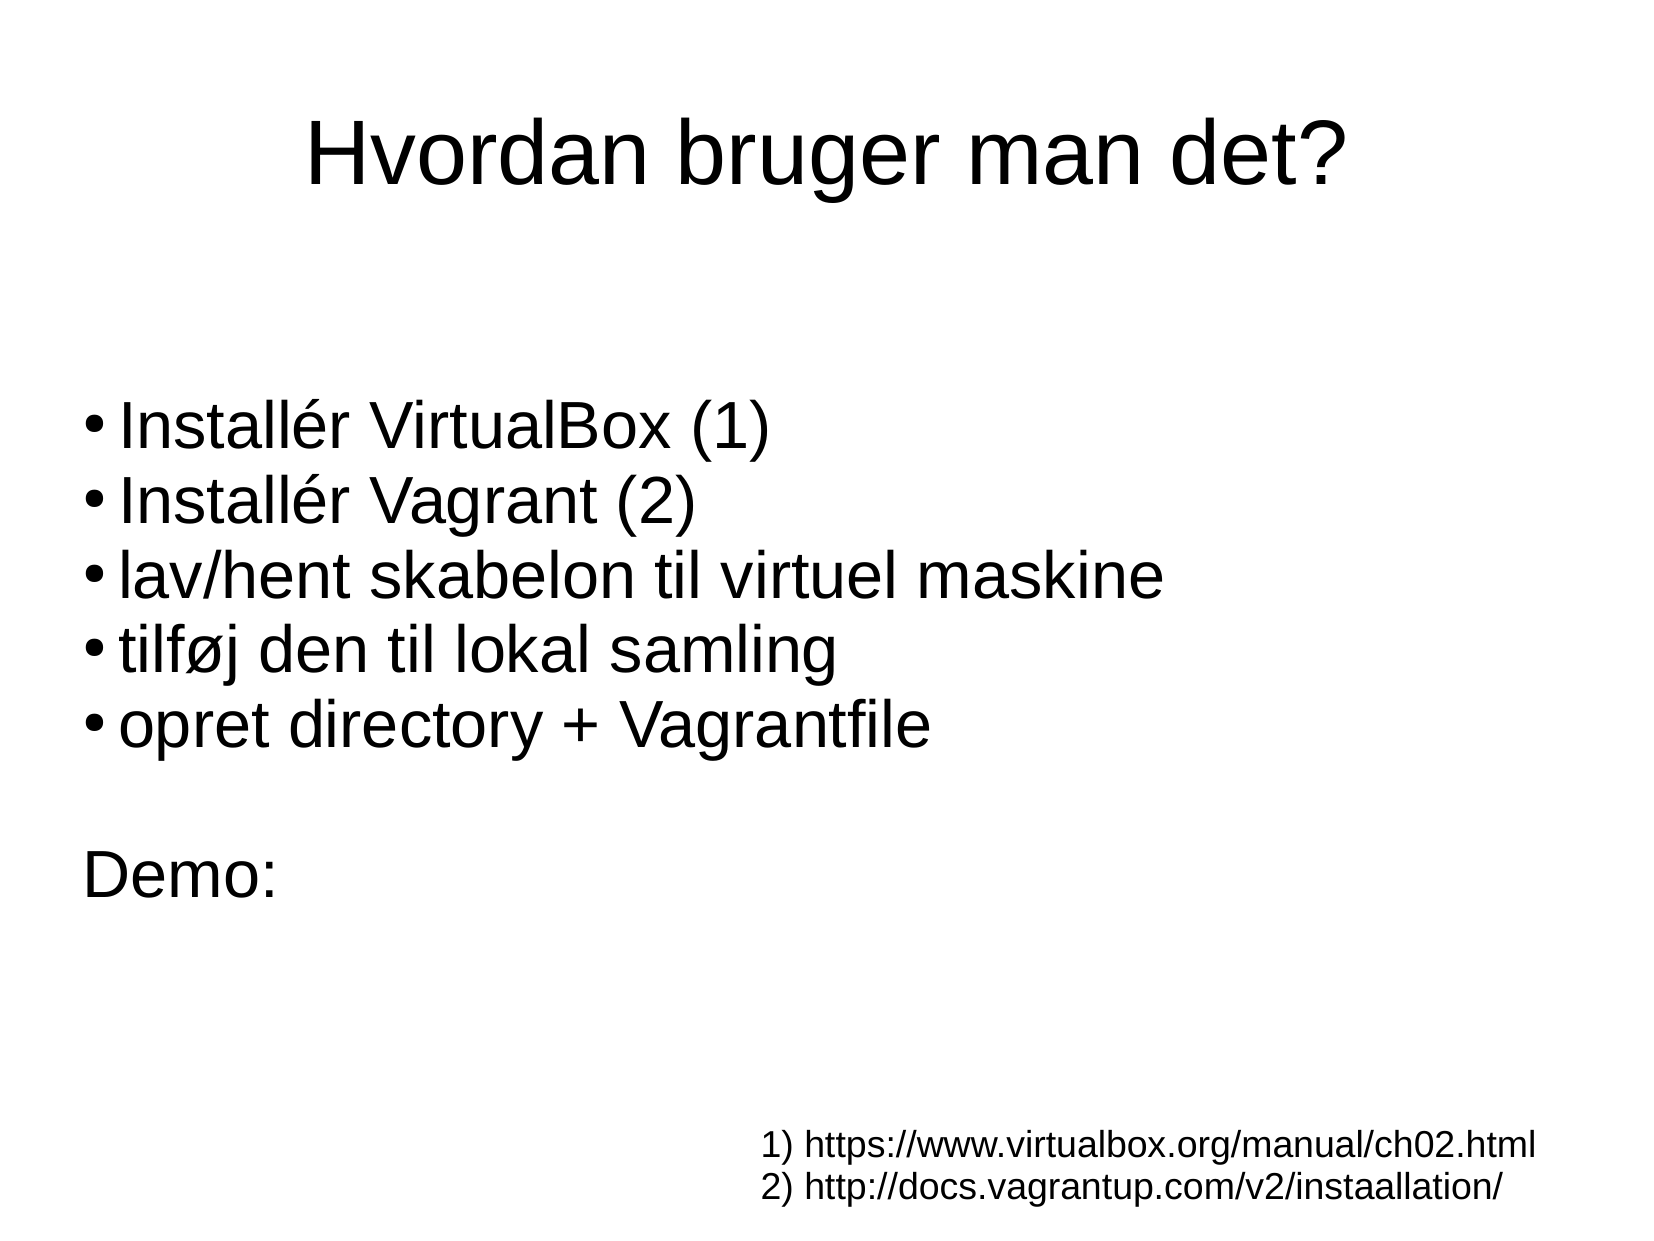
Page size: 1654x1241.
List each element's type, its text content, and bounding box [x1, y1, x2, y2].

text_box 1) https://www.virtualbox.org/manual/ch02.html 2) http://docs.vagrantup.com/v2/instaallation/ [745, 1116, 1636, 1216]
title Hvordan bruger man det? [82, 49, 1571, 257]
subtitle Installér VirtualBox (1) Installér Vagrant (2) lav/hent skabelon til virtuel maskine tilføj den til lokal samling opret directory + Vagrantfile Demo: [82, 290, 1571, 1010]
text_box [805, 591, 848, 662]
